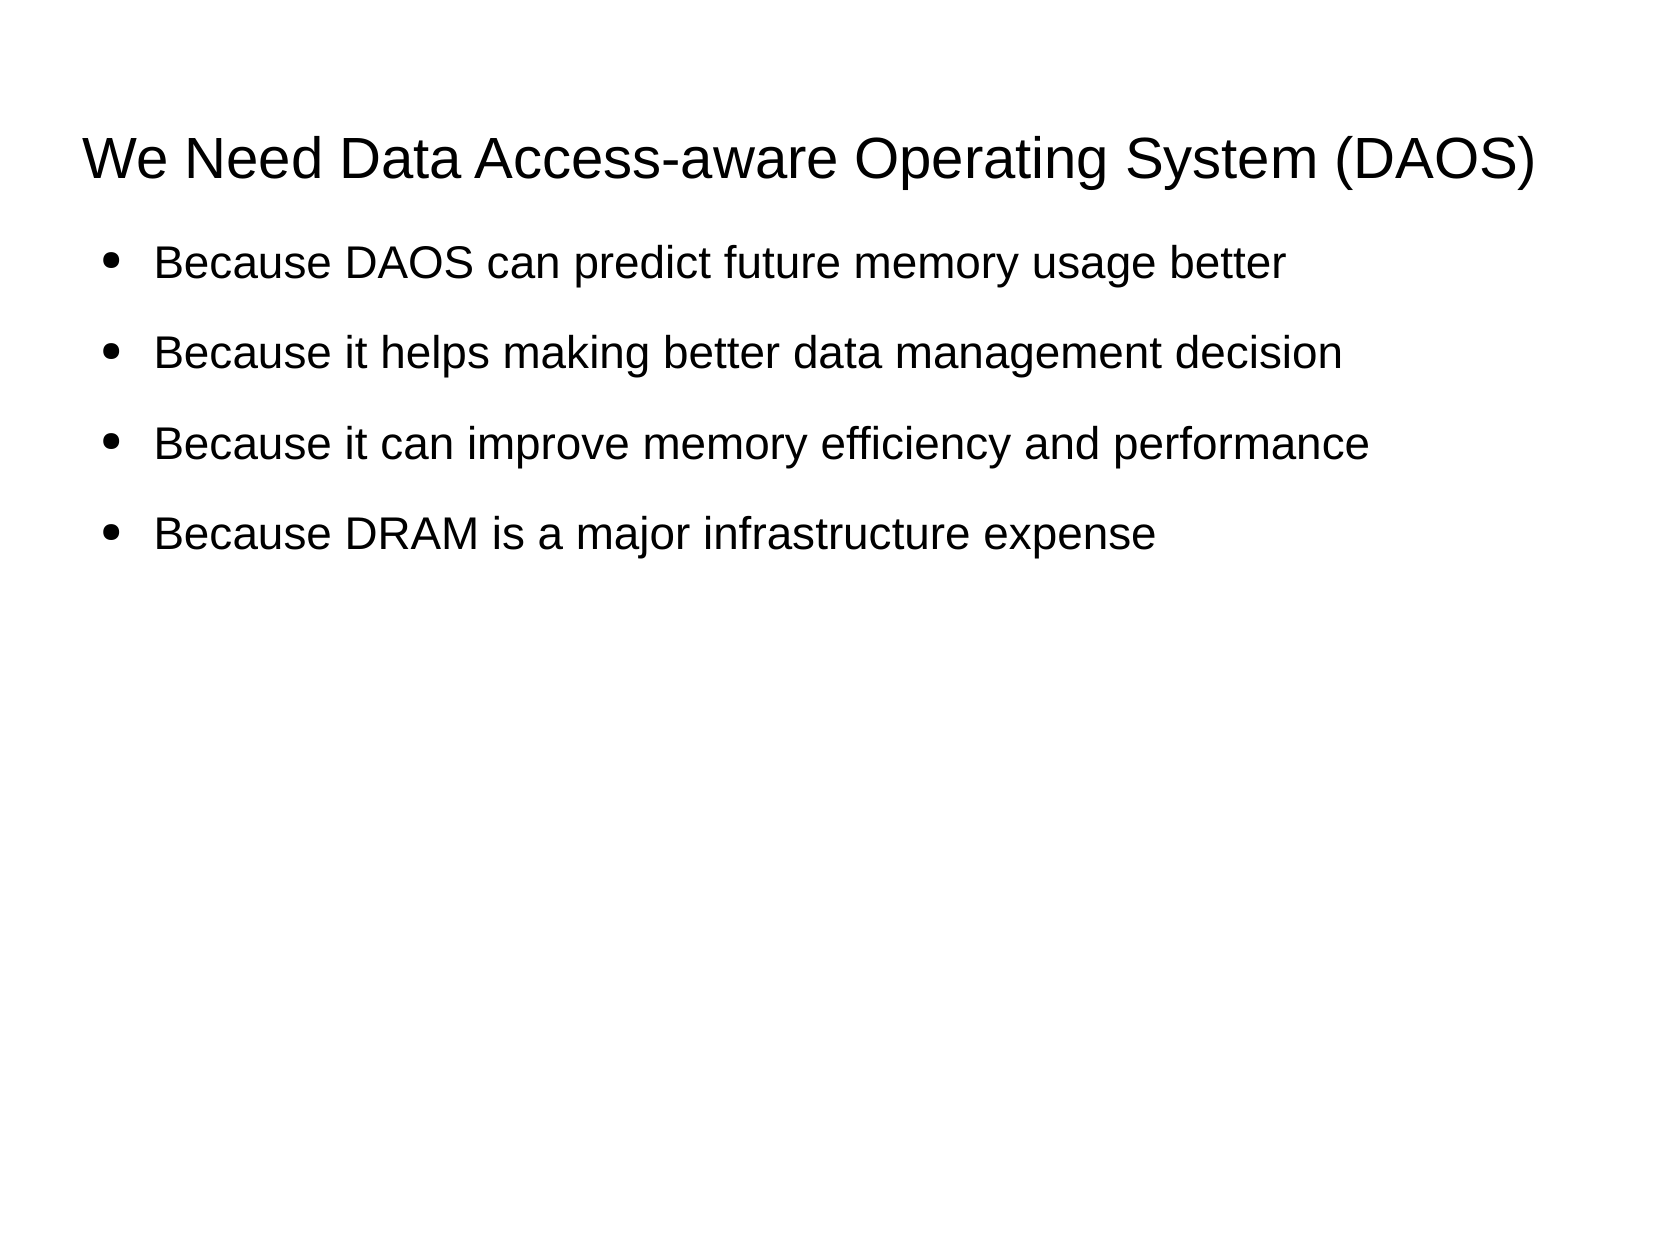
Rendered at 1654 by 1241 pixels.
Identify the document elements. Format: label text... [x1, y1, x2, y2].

list Because DAOS can predict future memory usage better Because it helps making better data management decision Because it can improve memory efficiency and performance Because DRAM is a major infrastructure expense [82, 236, 1571, 1111]
title We Need Data Access-aware Operating System (DAOS) [82, 108, 1571, 210]
